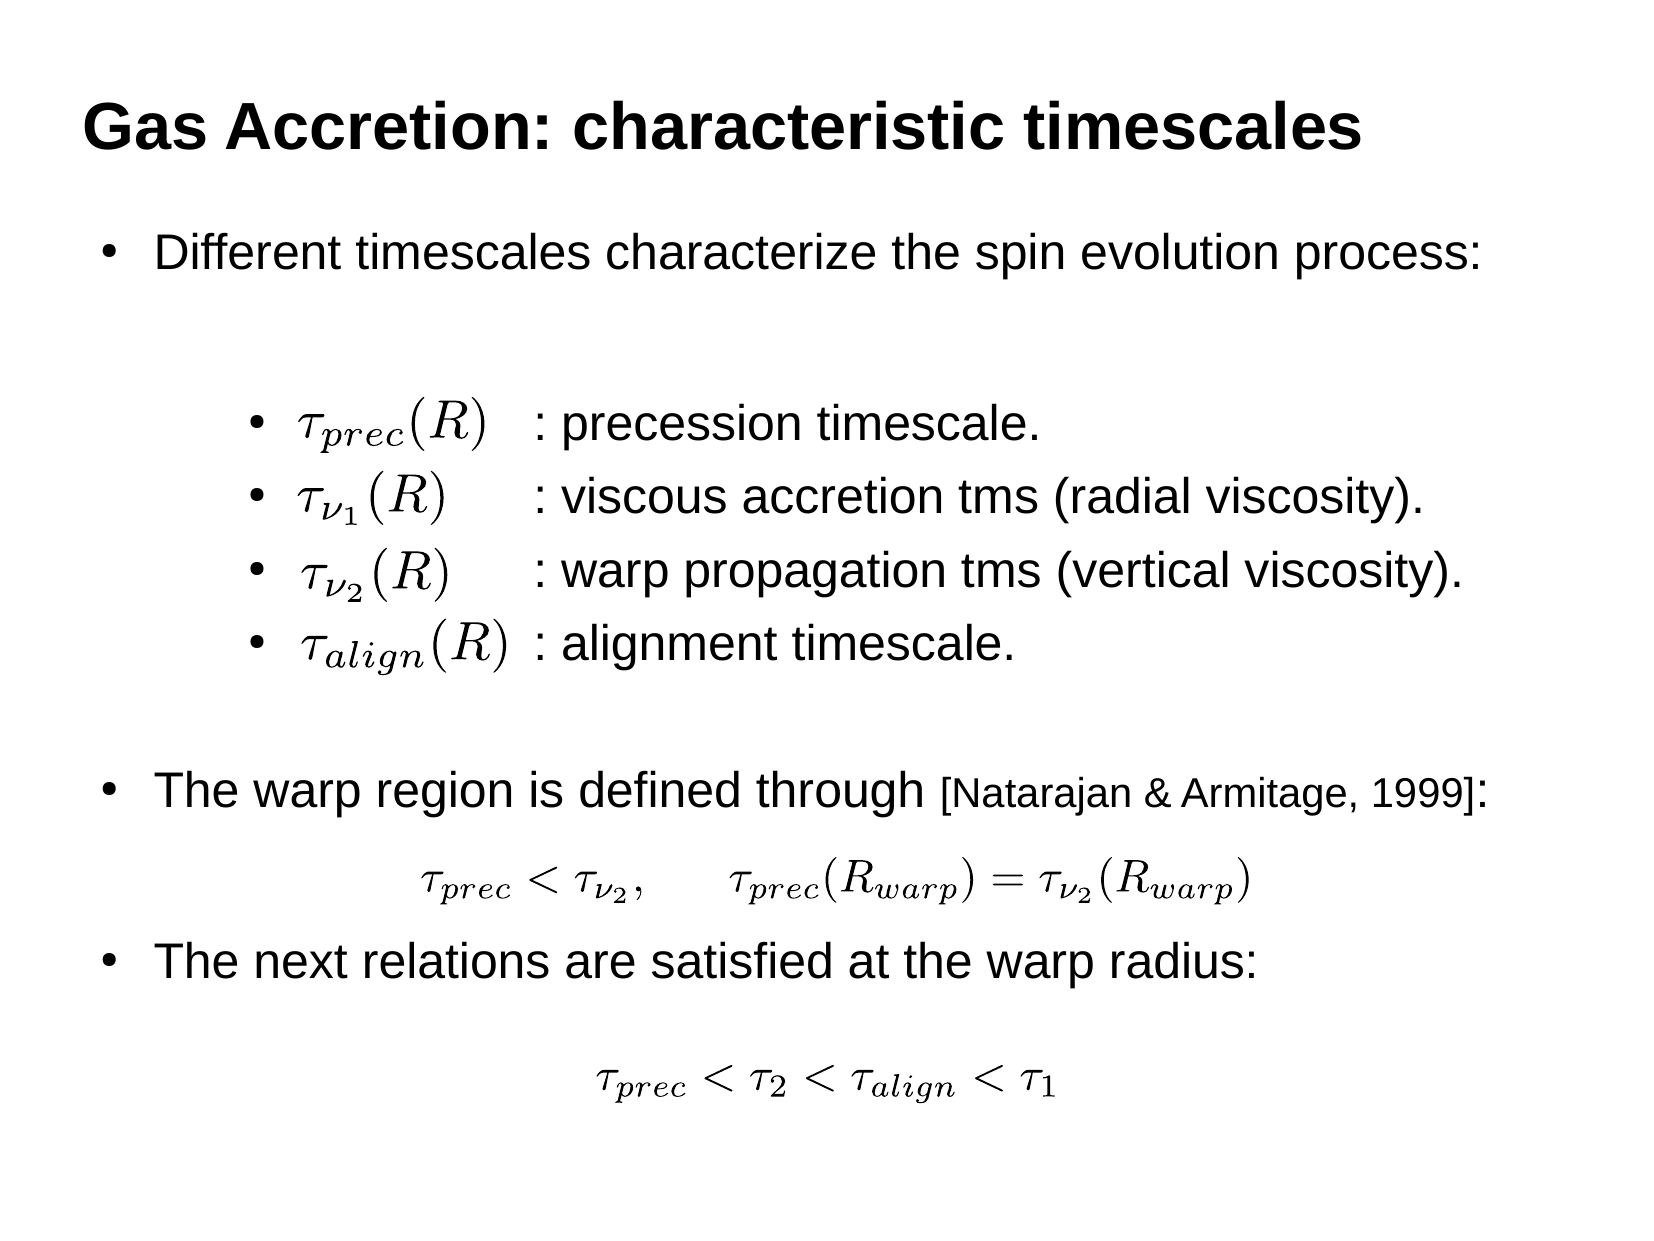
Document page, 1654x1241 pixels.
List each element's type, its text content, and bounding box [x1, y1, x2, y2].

text_box [420, 857, 1254, 905]
text_box [296, 470, 449, 525]
text_box [300, 547, 453, 602]
text_box [595, 1064, 1058, 1104]
list Different timescales characterize the spin evolution process: : precession timescale. : viscous accretion tms (radial viscosity). : warp propagation tms (vertical viscosity). : alignment timescale. The warp region is defined through [Natarajan & Armitage, 1999]: The next relations are satisfied at the warp radius: [82, 224, 1531, 1170]
title Gas Accretion: characteristic timescales [82, 67, 1571, 186]
text_box [296, 396, 490, 453]
text_box [300, 618, 512, 676]
